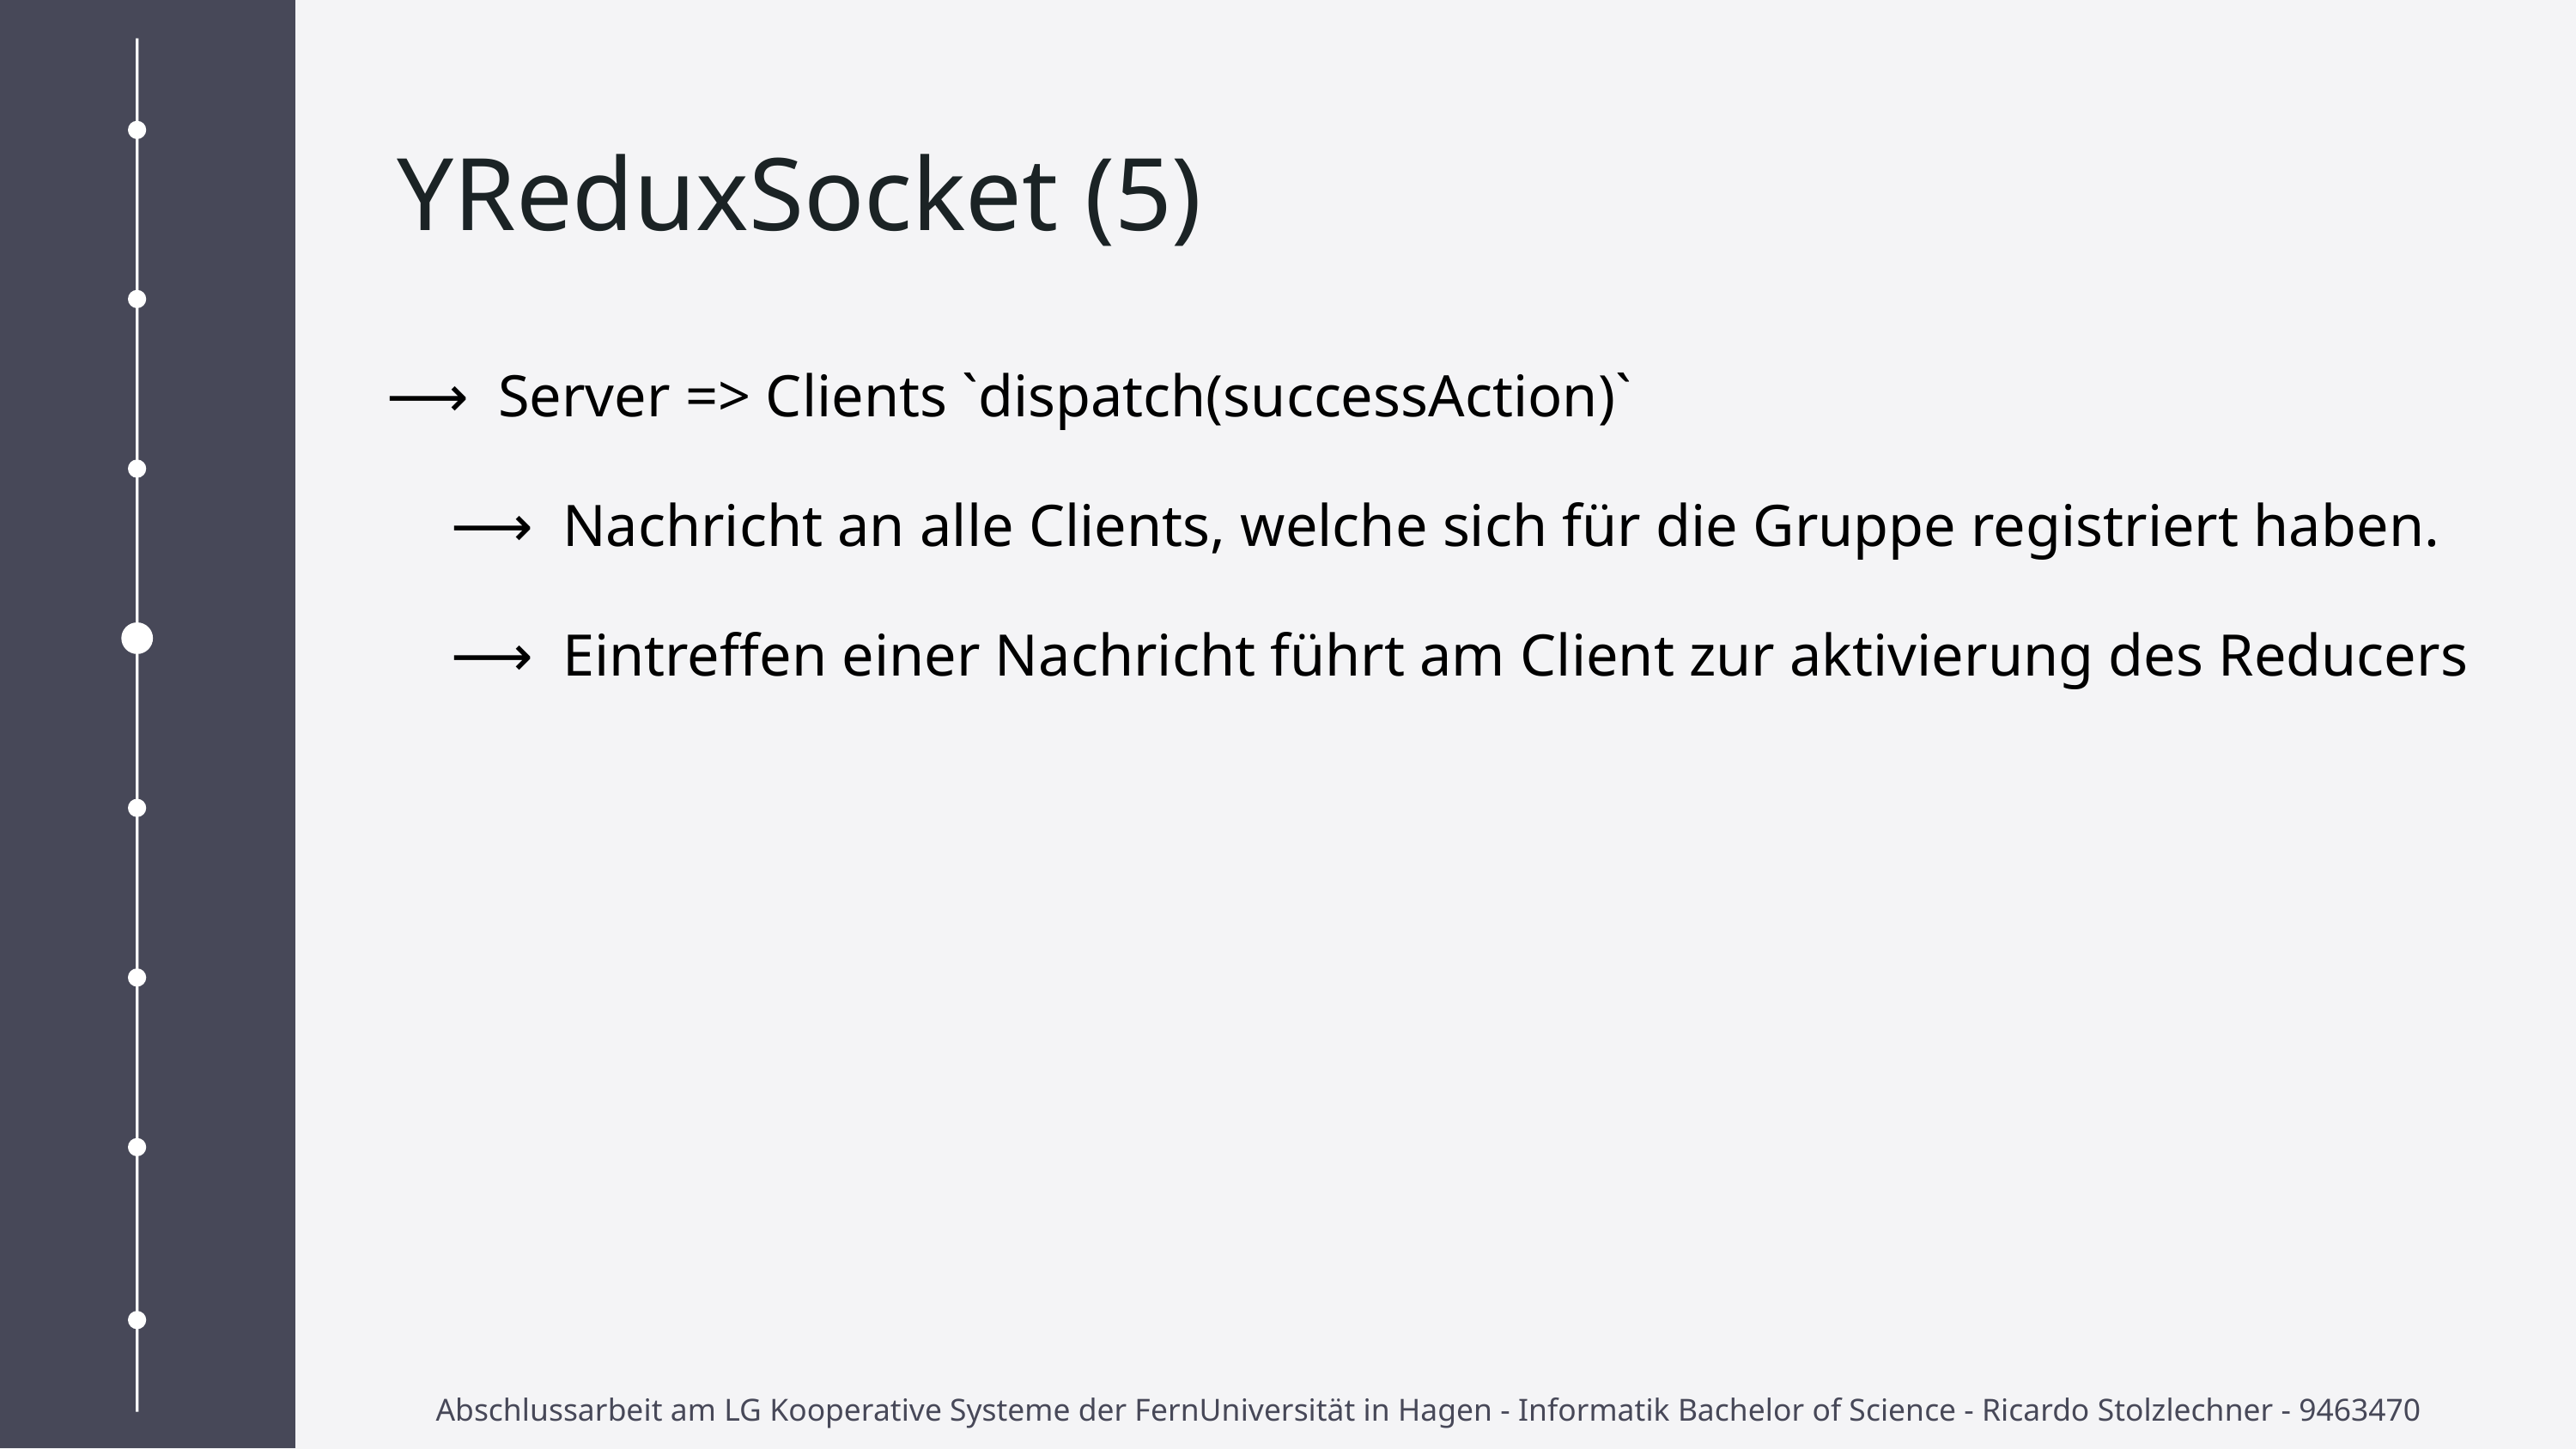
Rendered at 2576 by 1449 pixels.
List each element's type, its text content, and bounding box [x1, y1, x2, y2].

text_box ⟶ Server => Clients `dispatch(successAction)` [386, 347, 2451, 428]
text_box ⟶ Eintreffen einer Nachricht führt am Client zur aktivierung des Reducers [451, 607, 2516, 688]
text_box YReduxSocket (5) [397, 110, 2545, 251]
text_box [0, 0, 295, 1448]
text_box Abschlussarbeit am LG Kooperative Systeme der FernUniversität in Hagen - Informatik Bachelor of Science - Ricardo Stolzlechner - 9463470 [356, 1384, 2501, 1428]
text_box ⟶ Nachricht an alle Clients, welche sich für die Gruppe registriert haben. [451, 477, 2516, 558]
